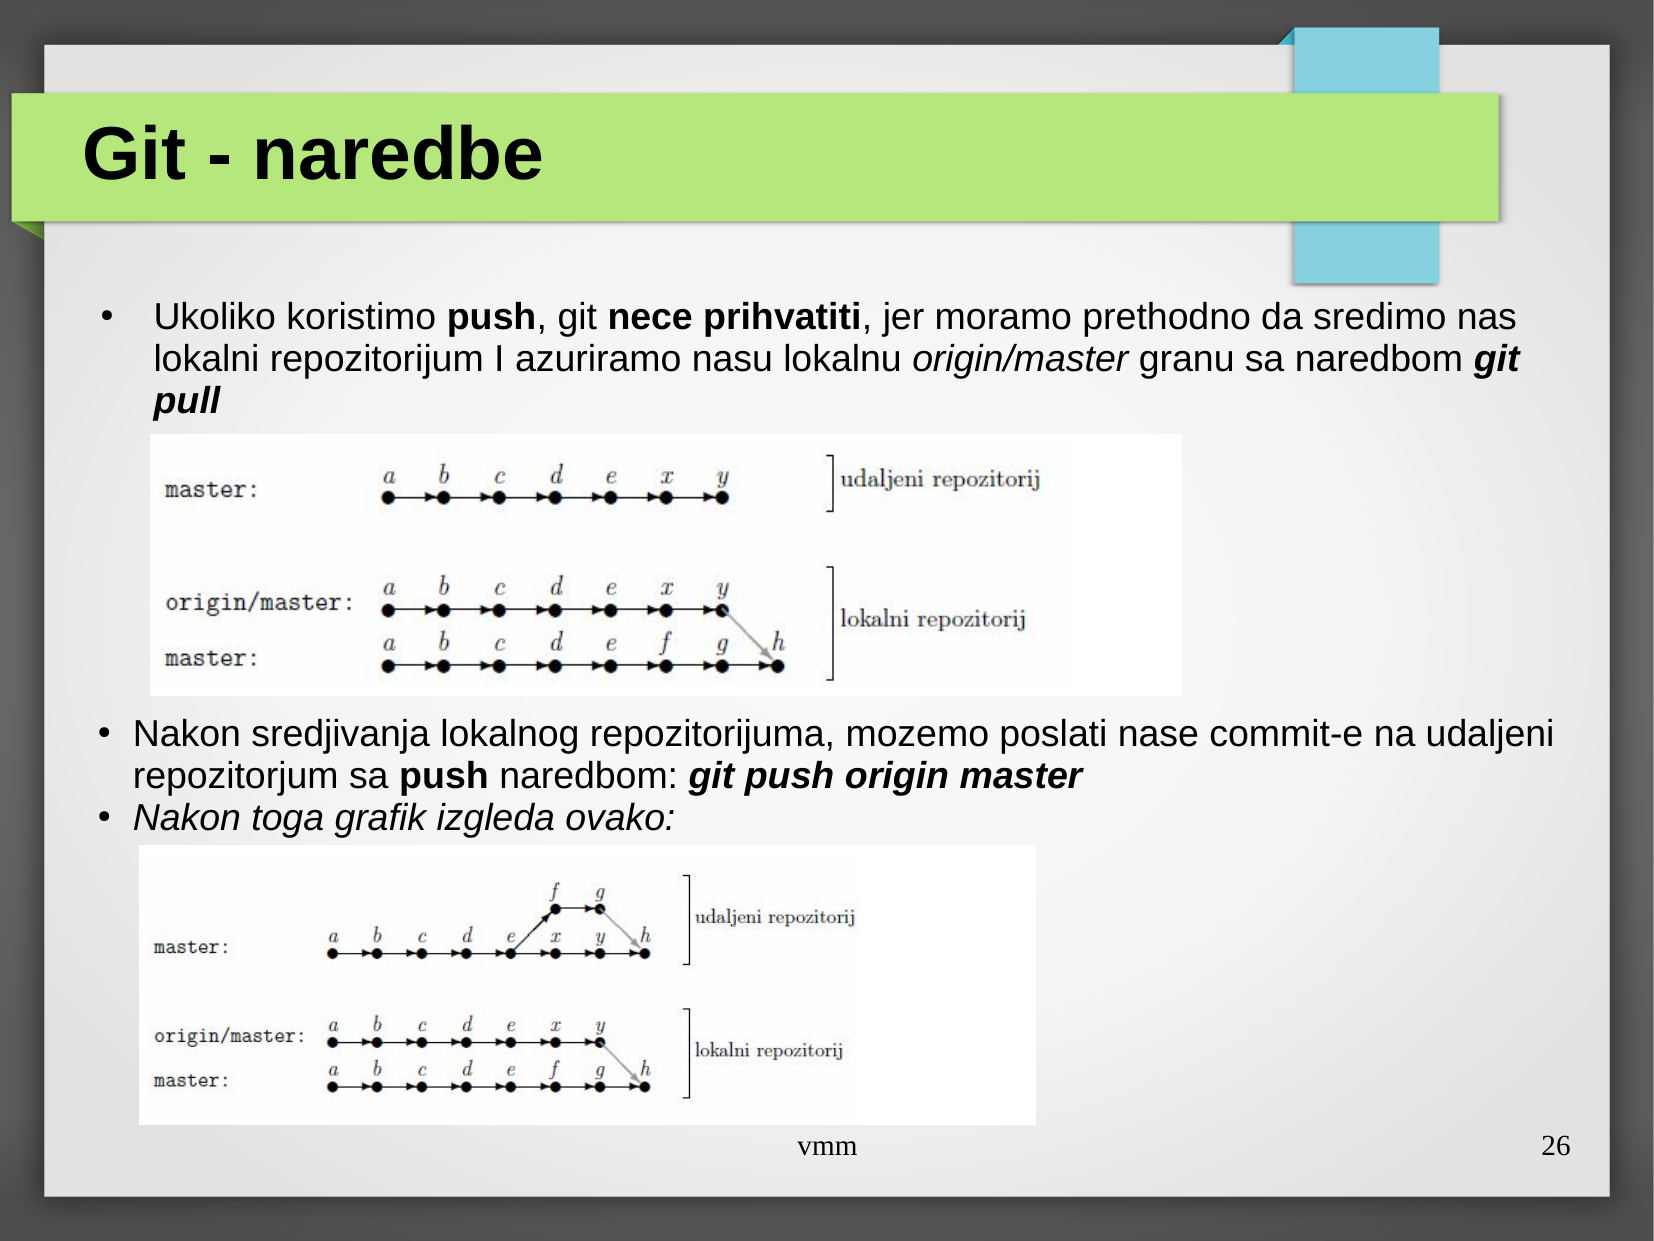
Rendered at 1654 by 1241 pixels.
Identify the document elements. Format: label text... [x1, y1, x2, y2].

text_box Nakon sredjivanja lokalnog repozitorijuma, mozemo poslati nase commit-e na udaljeni repozitorjum sa push naredbom: git push origin master Nakon toga grafik izgleda ovako: [82, 705, 1571, 846]
list Ukoliko koristimo push, git nece prihvatiti, jer moramo prethodno da sredimo nas lokalni repozitorijum I azuriramo nasu lokalnu origin/master granu sa naredbom git pull [82, 846, 1571, 1141]
picture [0, 0, 1654, 1241]
title Git - naredbe [82, 94, 1264, 213]
list Ukoliko koristimo push, git nece prihvatiti, jer moramo prethodno da sredimo nas lokalni repozitorijum I azuriramo nasu lokalnu origin/master granu sa naredbom git pull [82, 295, 1571, 705]
